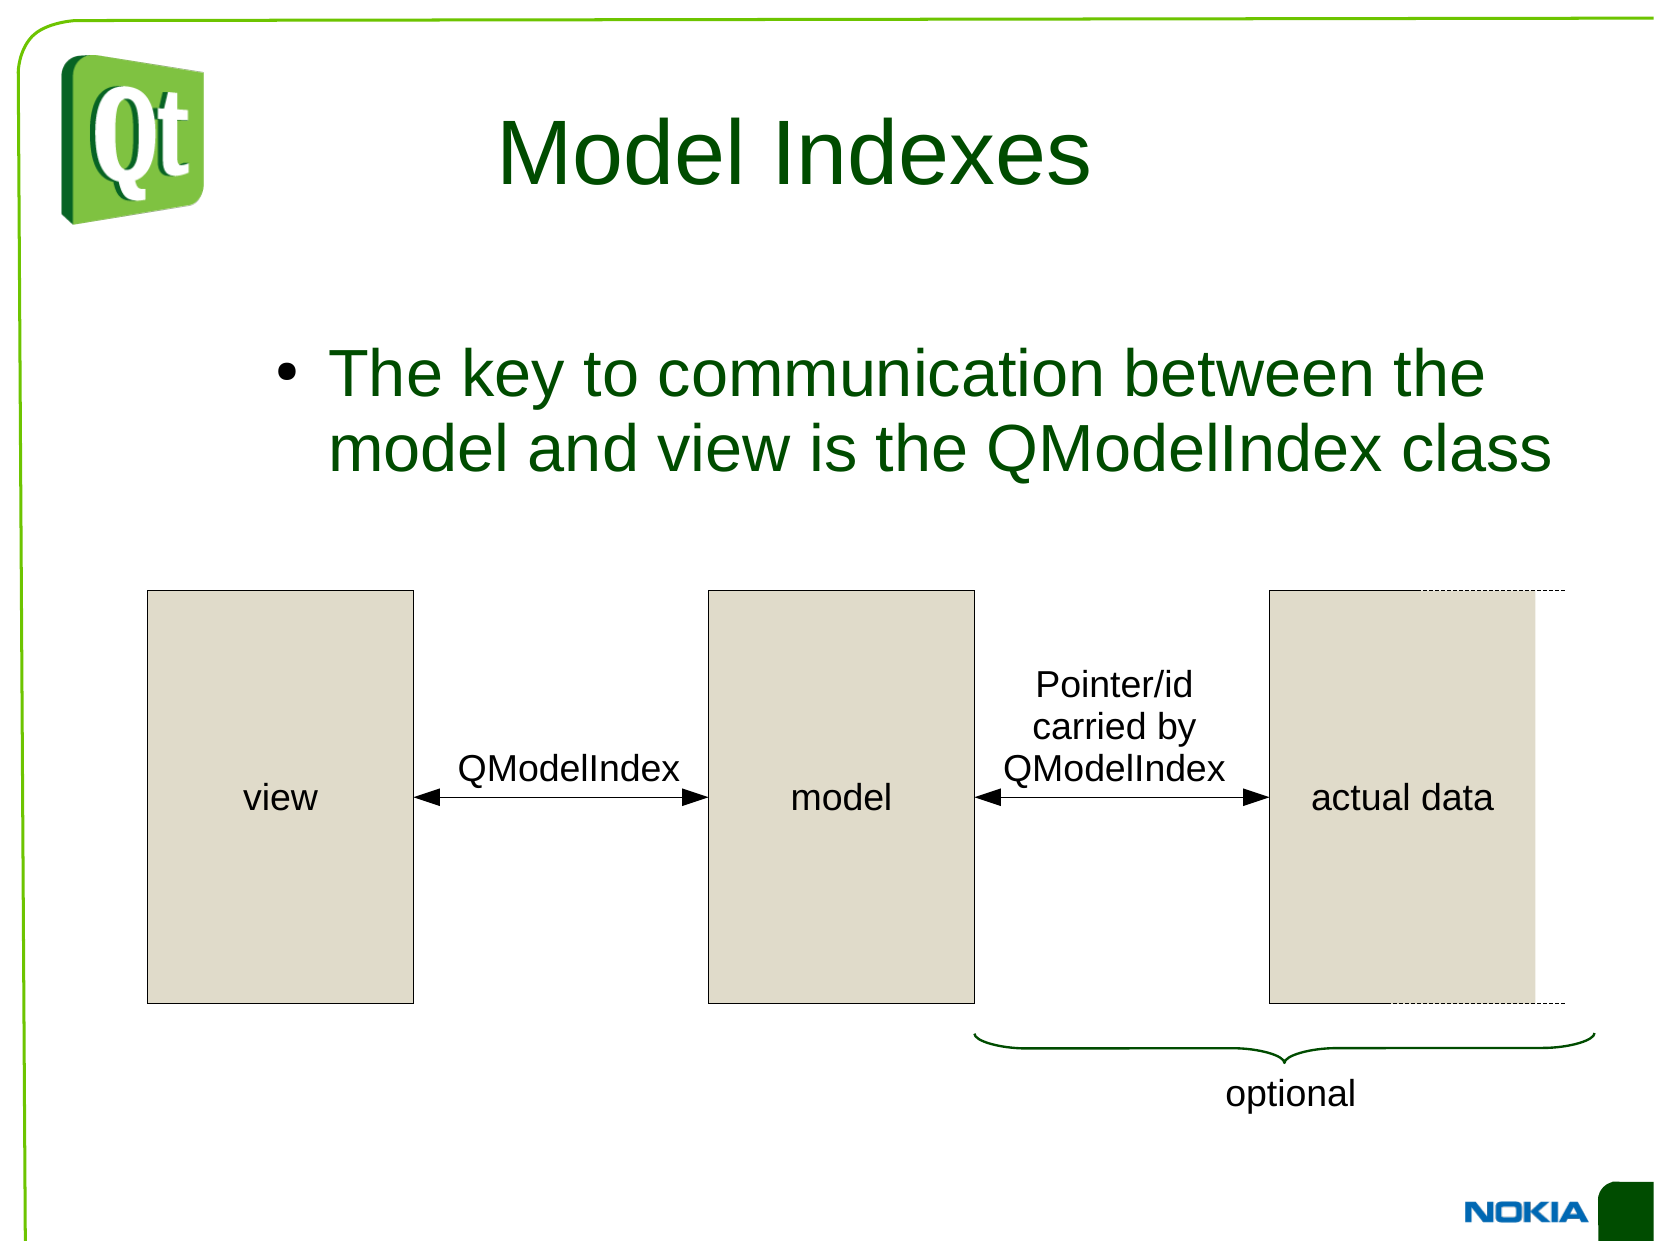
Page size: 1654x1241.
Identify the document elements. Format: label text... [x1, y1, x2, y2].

text_box view [147, 590, 414, 1004]
text_box model [708, 590, 975, 1004]
picture [1465, 1201, 1589, 1223]
list The key to communication between the model and view is the QModelIndex class [257, 336, 1577, 1141]
text_box optional [1210, 1065, 1372, 1122]
text_box Pointer/id carried by QModelIndex [988, 656, 1241, 798]
picture [61, 55, 204, 225]
text_box QModelIndex [442, 740, 696, 798]
text_box actual data [1270, 590, 1536, 1004]
title Model Indexes [257, 56, 1333, 250]
